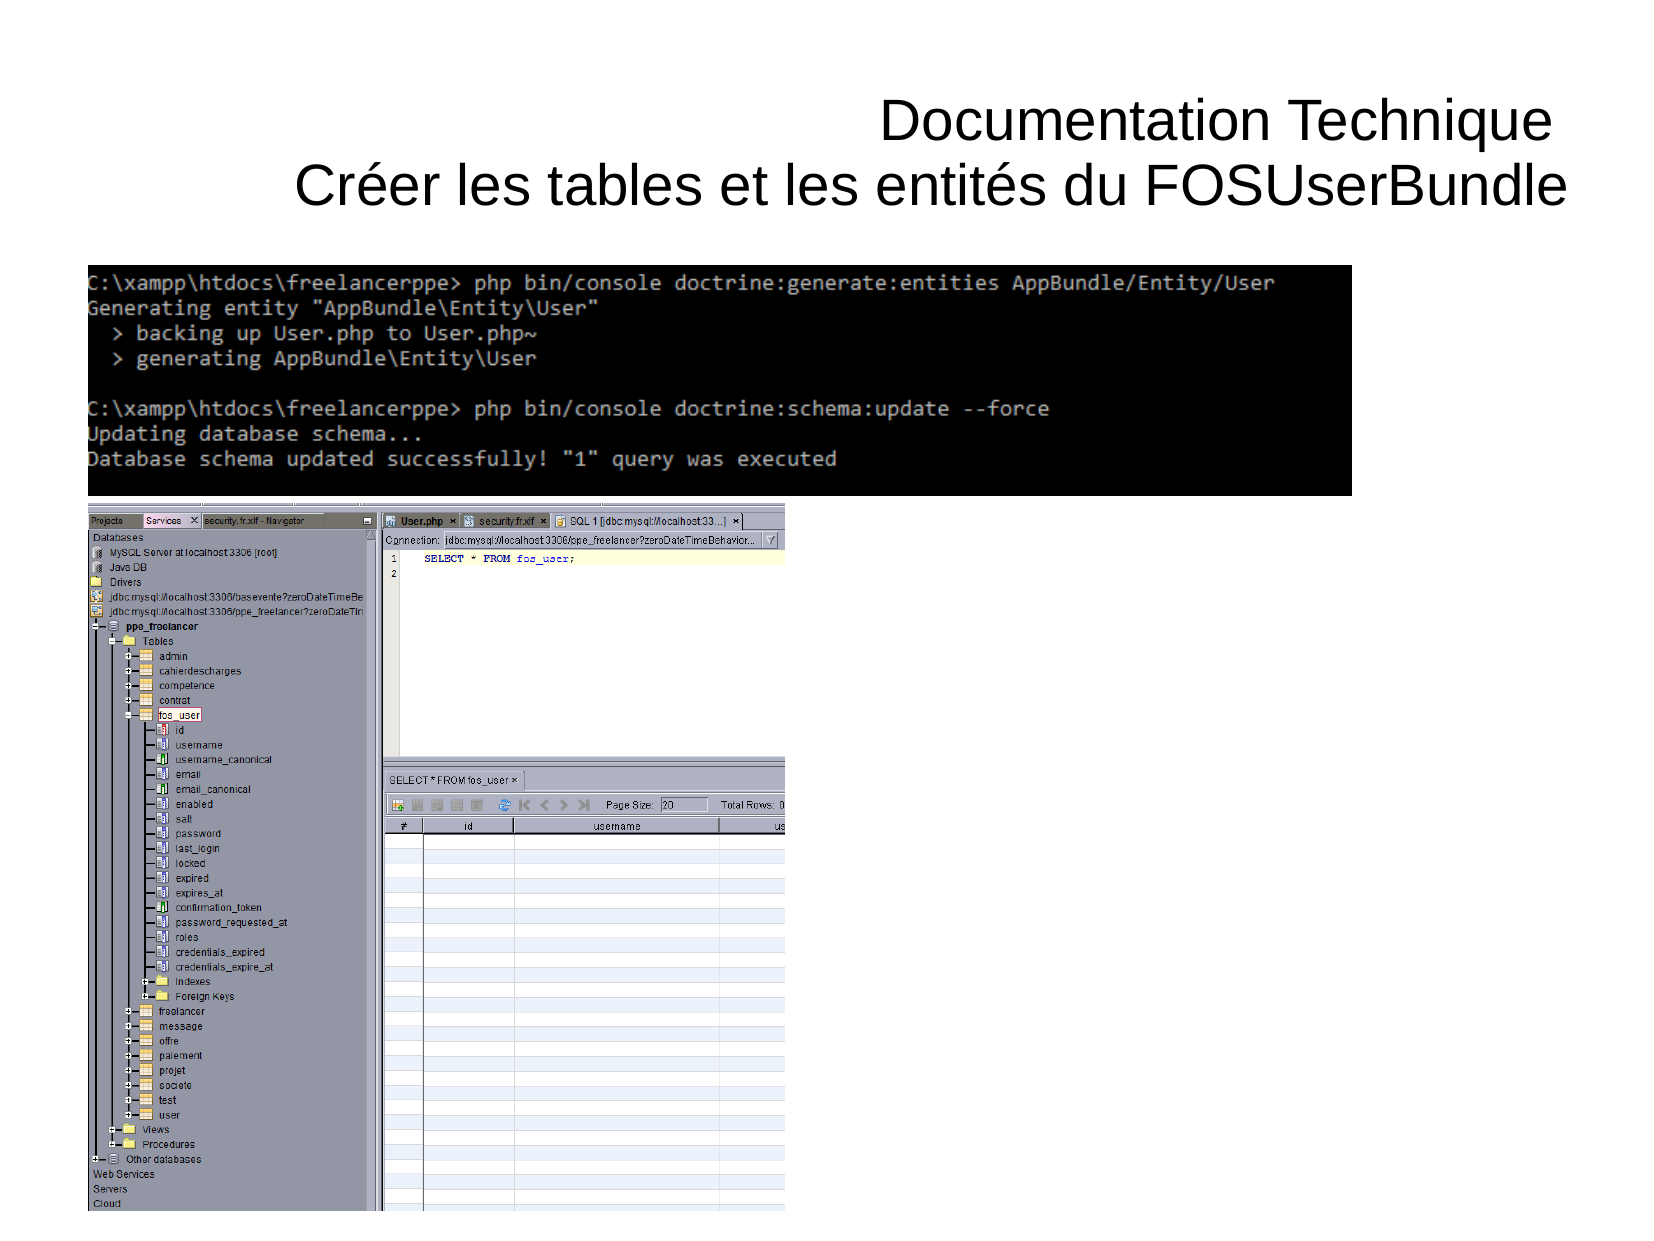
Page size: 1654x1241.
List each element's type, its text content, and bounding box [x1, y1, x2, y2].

picture [88, 503, 785, 1211]
title Documentation Technique Créer les tables et les entités du FOSUserBundle [82, 49, 1571, 257]
picture [88, 265, 1352, 496]
